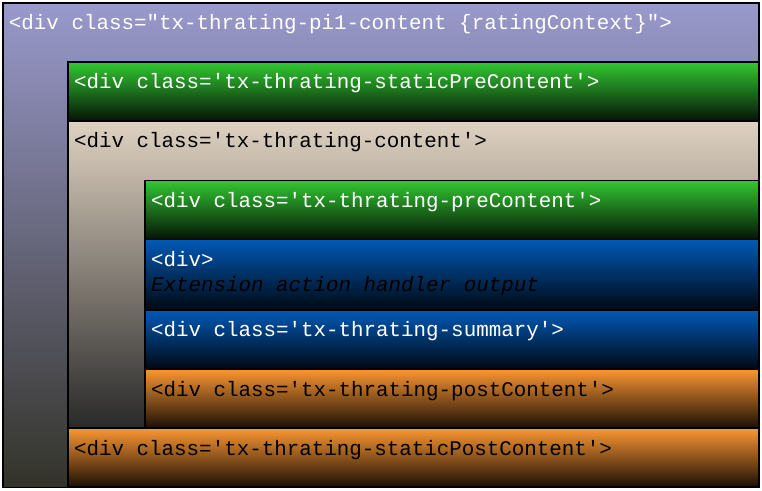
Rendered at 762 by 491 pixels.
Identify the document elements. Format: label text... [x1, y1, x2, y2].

text_box <div class='tx-thrating-postContent'> [144, 370, 759, 427]
text_box <div class="tx-thrating-pi1-content {ratingContext}"> [3, 3, 759, 488]
text_box <div> Extension action handler output [144, 239, 759, 309]
text_box <div class='tx-thrating-content'> [68, 122, 759, 427]
text_box <div class='tx-thrating-staticPostContent'> [68, 428, 759, 488]
text_box <div class='tx-thrating-preContent'> [144, 180, 759, 239]
text_box <div class='tx-thrating-summary'> [144, 310, 759, 370]
text_box <div class='tx-thrating-staticPreContent'> [68, 62, 759, 122]
